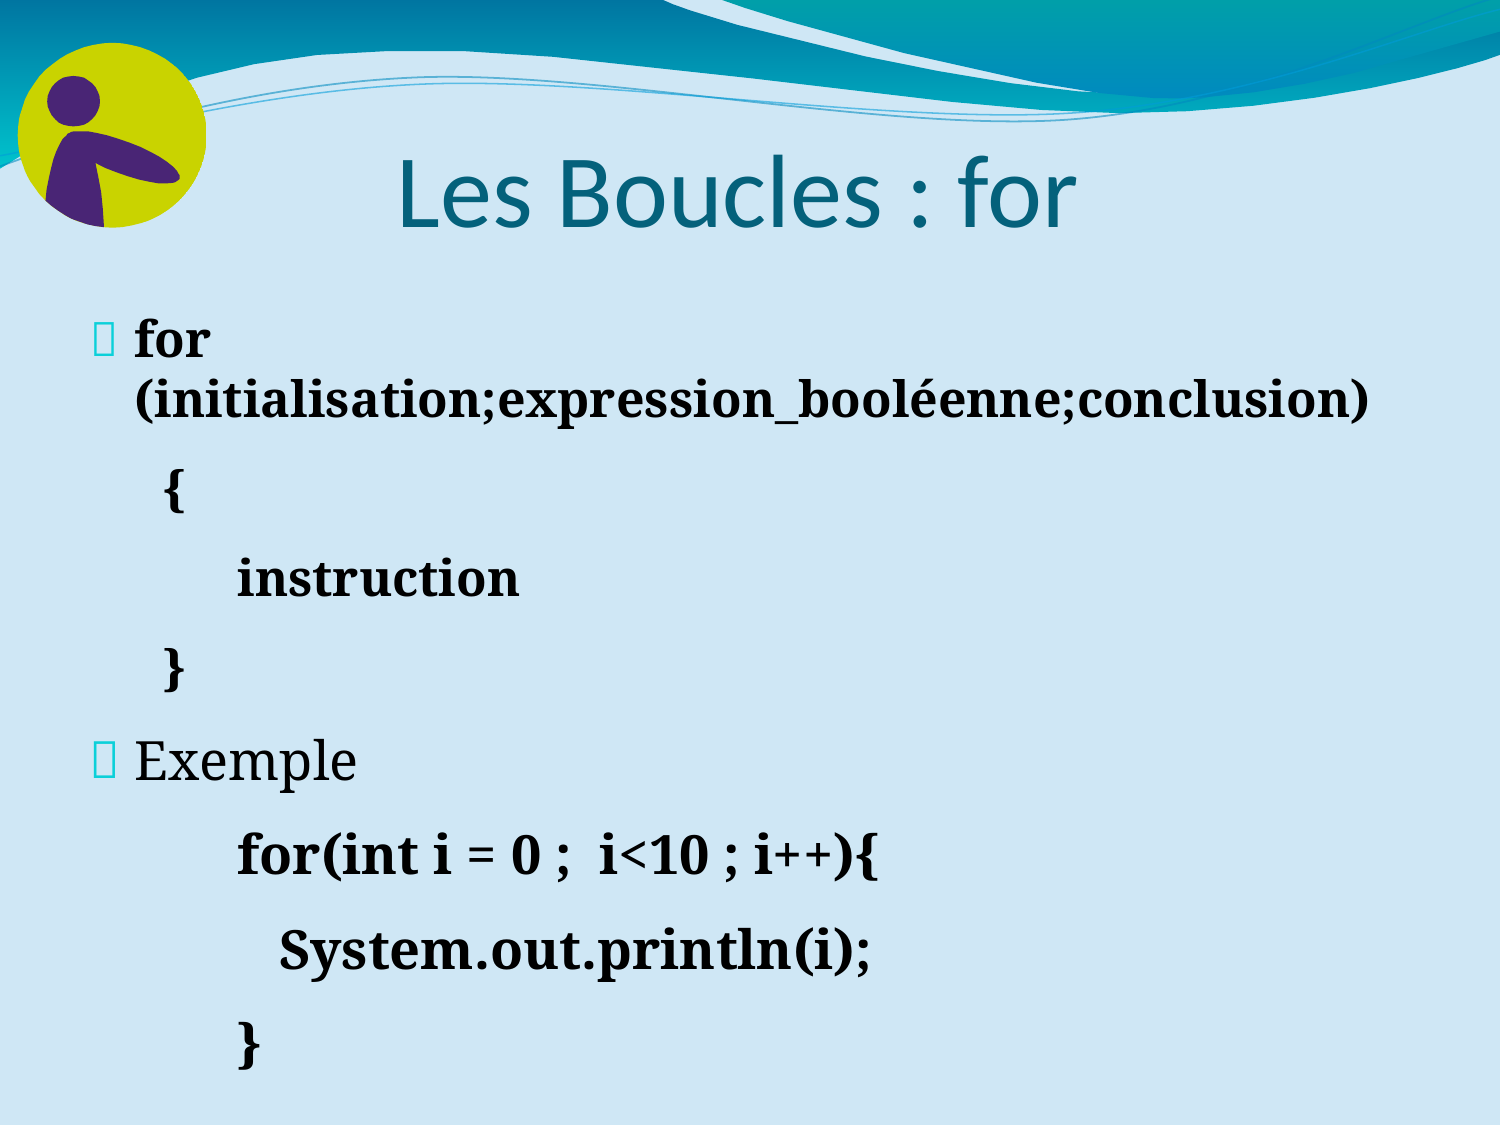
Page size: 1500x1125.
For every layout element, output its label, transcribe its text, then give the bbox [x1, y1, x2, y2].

list for (initialisation;expression_booléenne;conclusion) { instruction } Exemple for(int i = 0 ; i<10 ; i++){ System.out.println(i); } [75, 210, 1425, 1038]
title Les Boucles : for [75, 115, 1425, 210]
